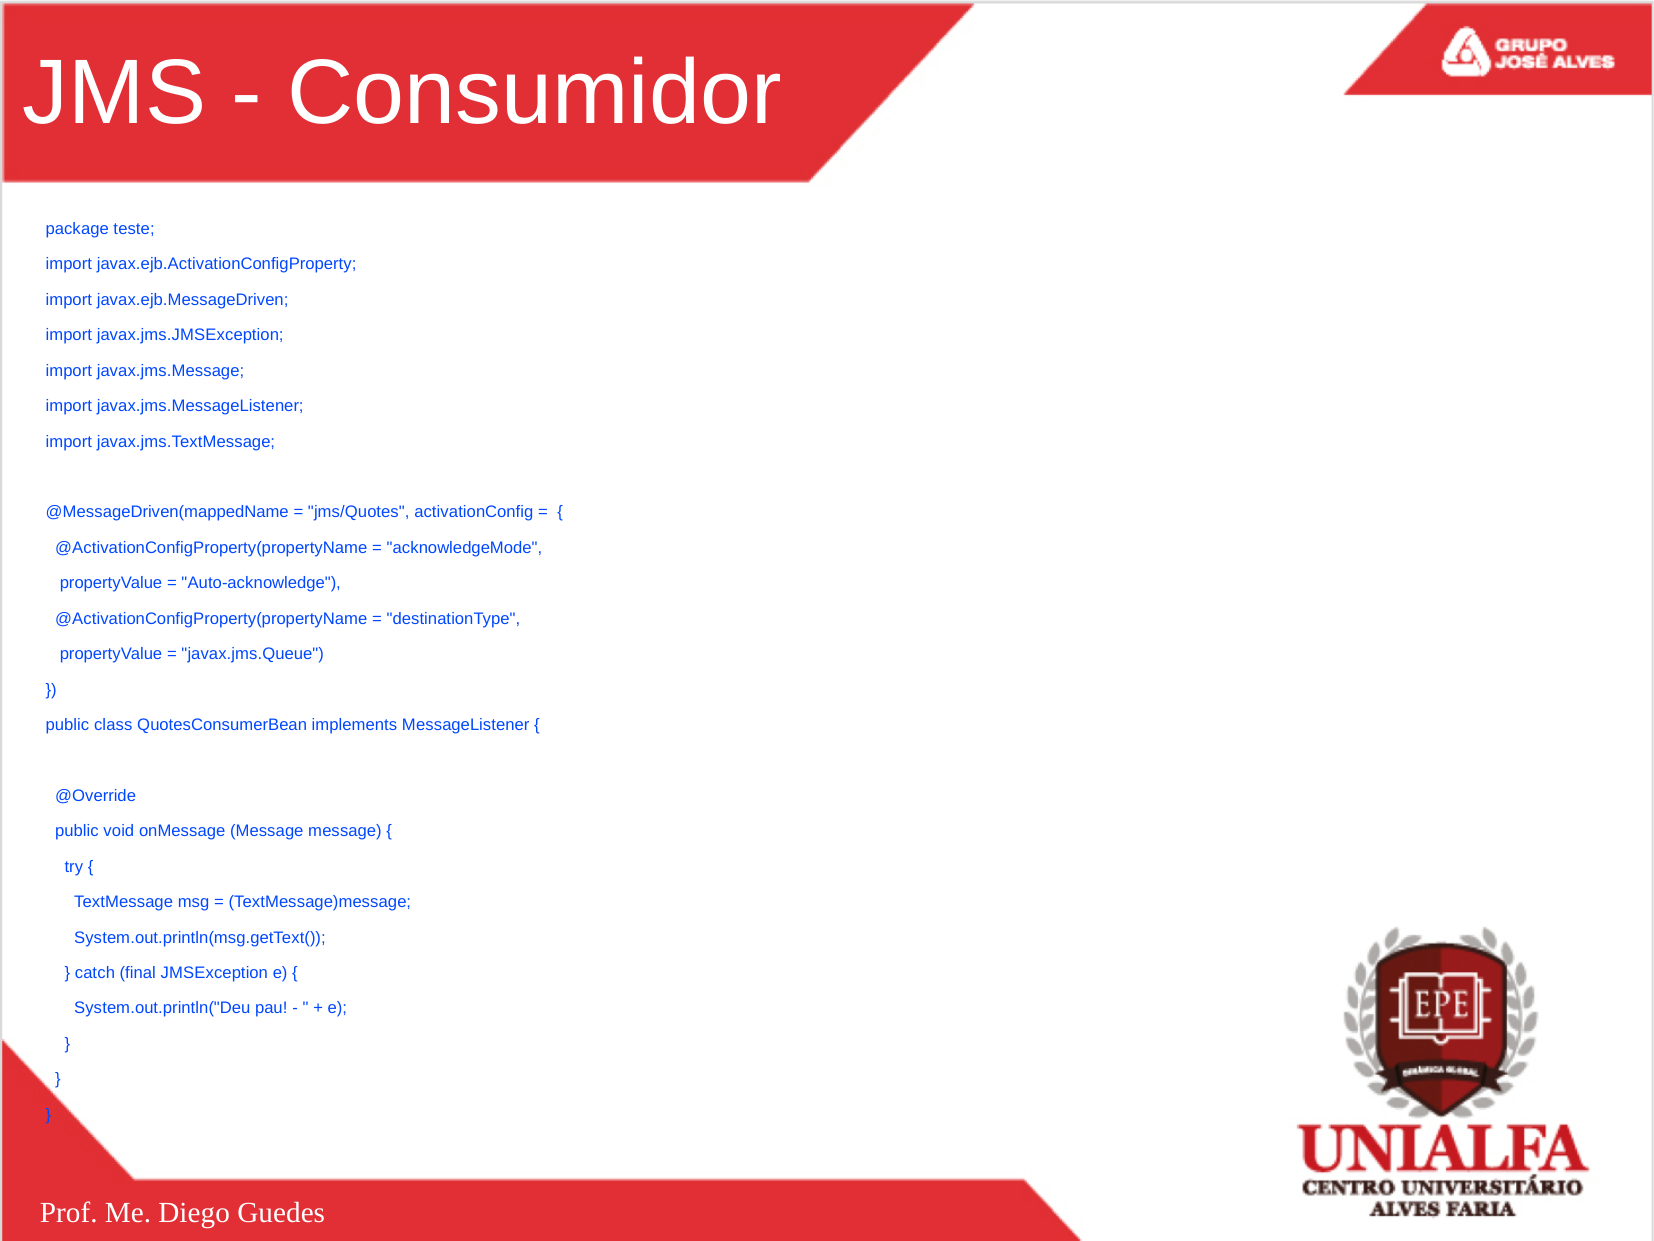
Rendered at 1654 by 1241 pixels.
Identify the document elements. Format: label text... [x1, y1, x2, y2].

list package teste; import javax.ejb.ActivationConfigProperty; import javax.ejb.MessageDriven; import javax.jms.JMSException; import javax.jms.Message; import javax.jms.MessageListener; import javax.jms.TextMessage; @MessageDriven(mappedName = "jms/Quotes", activationConfig = { @ActivationConfigProperty(propertyName = "acknowledgeMode", propertyValue = "Auto-acknowledge"), @ActivationConfigProperty(propertyName = "destinationType", propertyValue = "javax.jms.Queue") }) public class QuotesConsumerBean implements MessageListener { @Override public void onMessage (Message message) { try { TextMessage msg = (TextMessage)message; System.out.println(msg.getText()); } catch (final JMSException e) { System.out.println("Deu pau! - " + e); } } } [45, 232, 1534, 1124]
picture [0, 0, 1654, 1241]
title JMS - Consumidor [6, 11, 799, 174]
